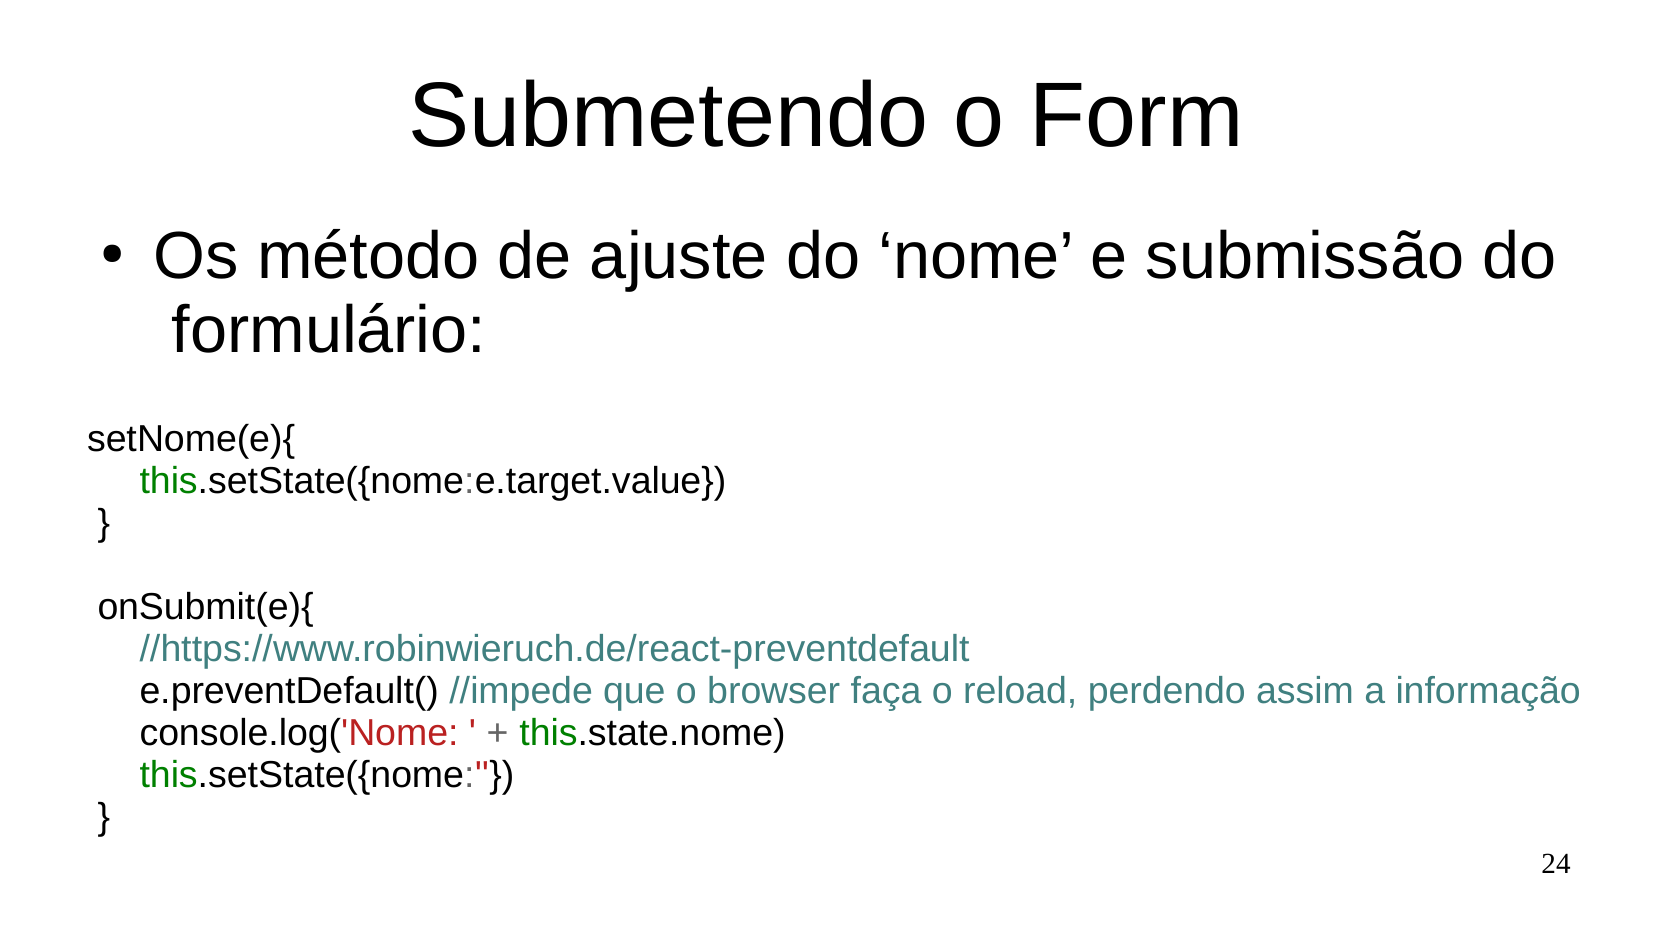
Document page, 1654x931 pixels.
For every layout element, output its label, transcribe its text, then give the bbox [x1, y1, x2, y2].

text_box setNome(e){ this.setState({nome:e.target.value}) } onSubmit(e){ //https://www.robinwieruch.de/react-preventdefault e.preventDefault() //impede que o browser faça o reload, perdendo assim a informação console.log('Nome: ' + this.state.nome) this.setState({nome:''}) } [40, 409, 1622, 887]
title Submetendo o Form [82, 37, 1571, 193]
list Os método de ajuste do ‘nome’ e submissão do formulário: [82, 217, 1571, 409]
